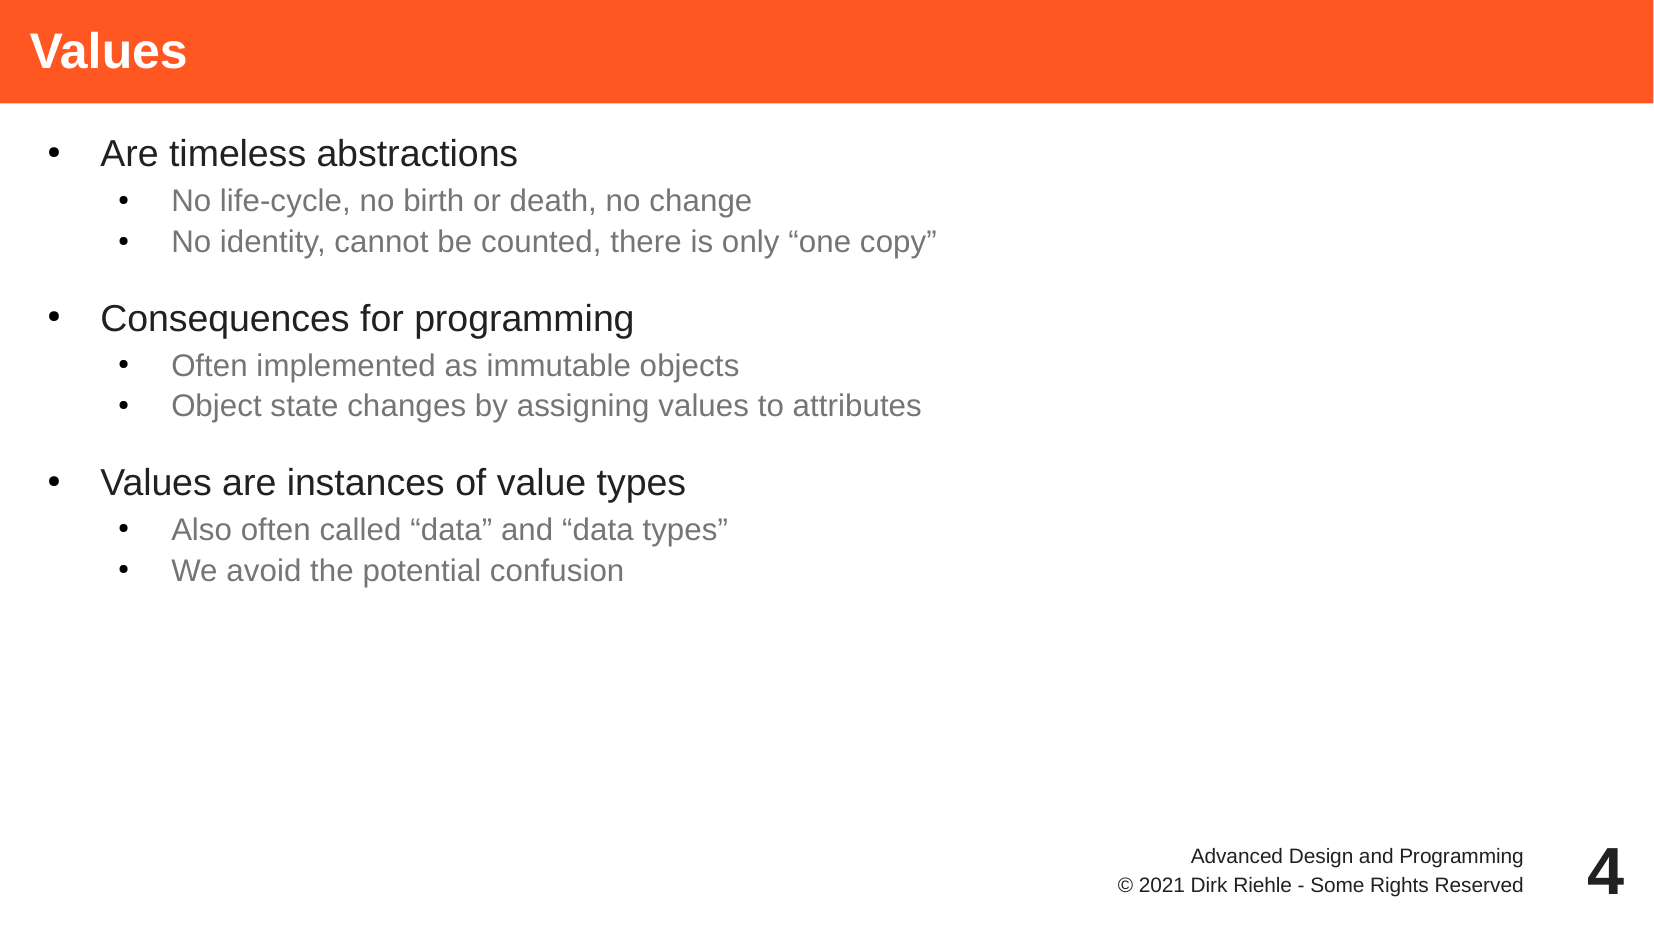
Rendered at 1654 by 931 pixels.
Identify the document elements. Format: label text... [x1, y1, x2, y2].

title Values [0, 0, 1654, 104]
list Are timeless abstractions No life-cycle, no birth or death, no change No identity, cannot be counted, there is only “one copy” Consequences for programming Often implemented as immutable objects Object state changes by assigning values to attributes Values are instances of value types Also often called “data” and “data types” We avoid the potential confusion [29, 132, 1625, 813]
